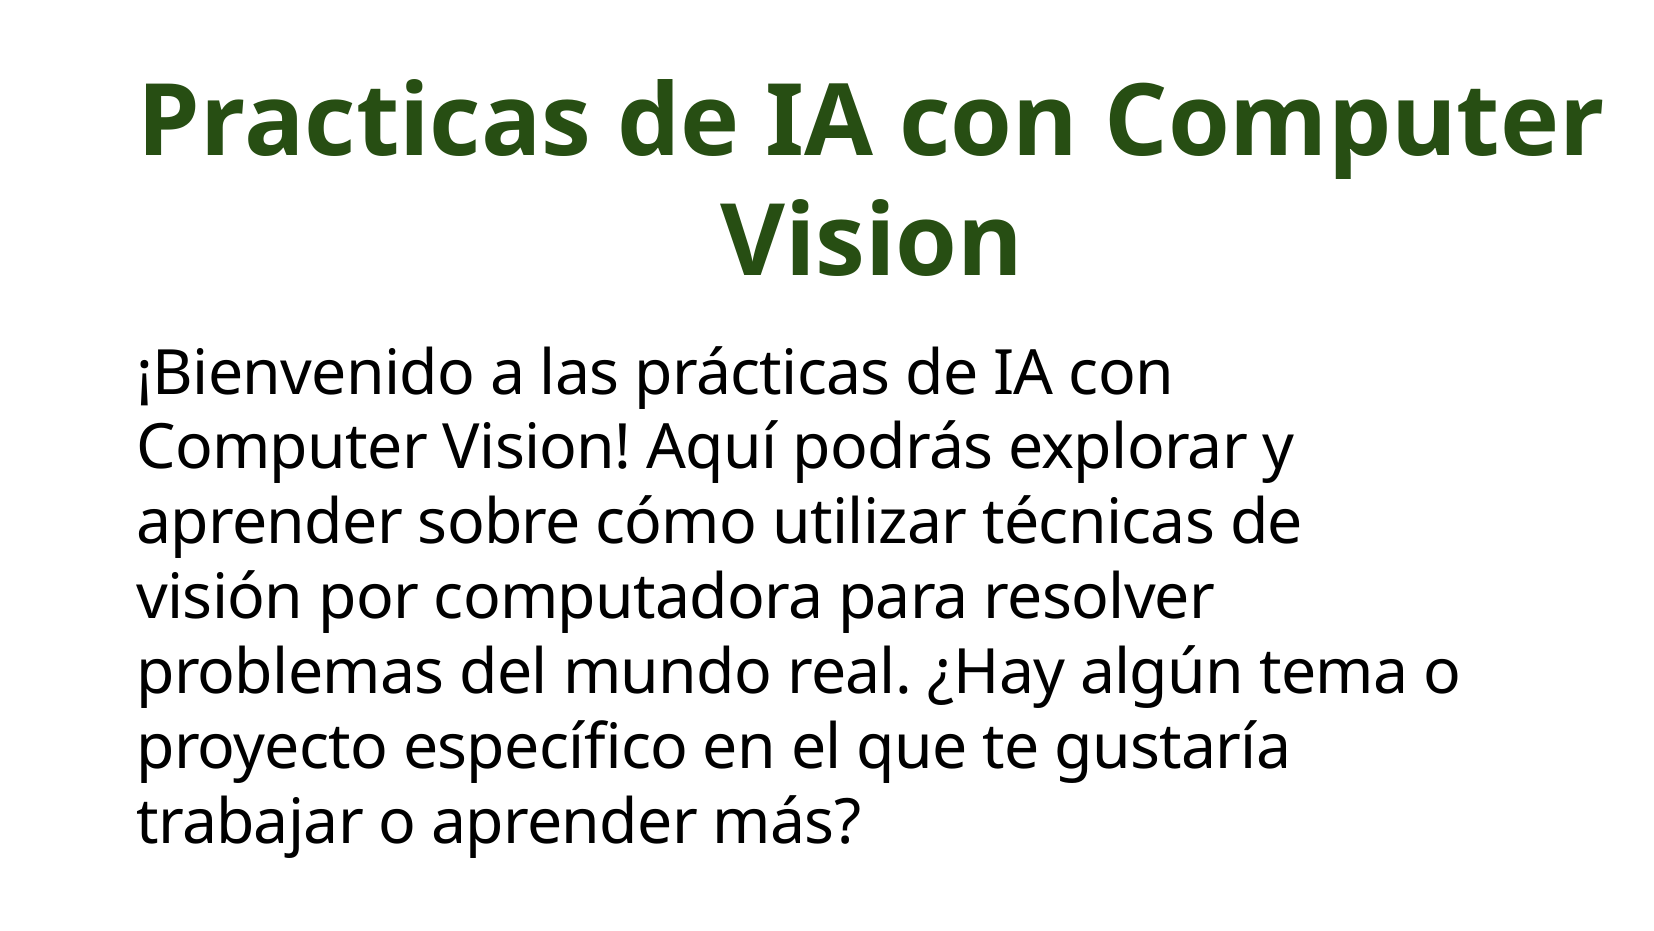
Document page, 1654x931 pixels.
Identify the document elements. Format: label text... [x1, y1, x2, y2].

title Practicas de IA con Computer Vision [88, 53, 1654, 296]
text_box ¡Bienvenido a las prácticas de IA con Computer Vision! Aquí podrás explorar y aprender sobre cómo utilizar técnicas de visión por computadora para resolver problemas del mundo real. ¿Hay algún tema o proyecto específico en el que te gustaría trabajar o aprender más? [59, 329, 1625, 857]
